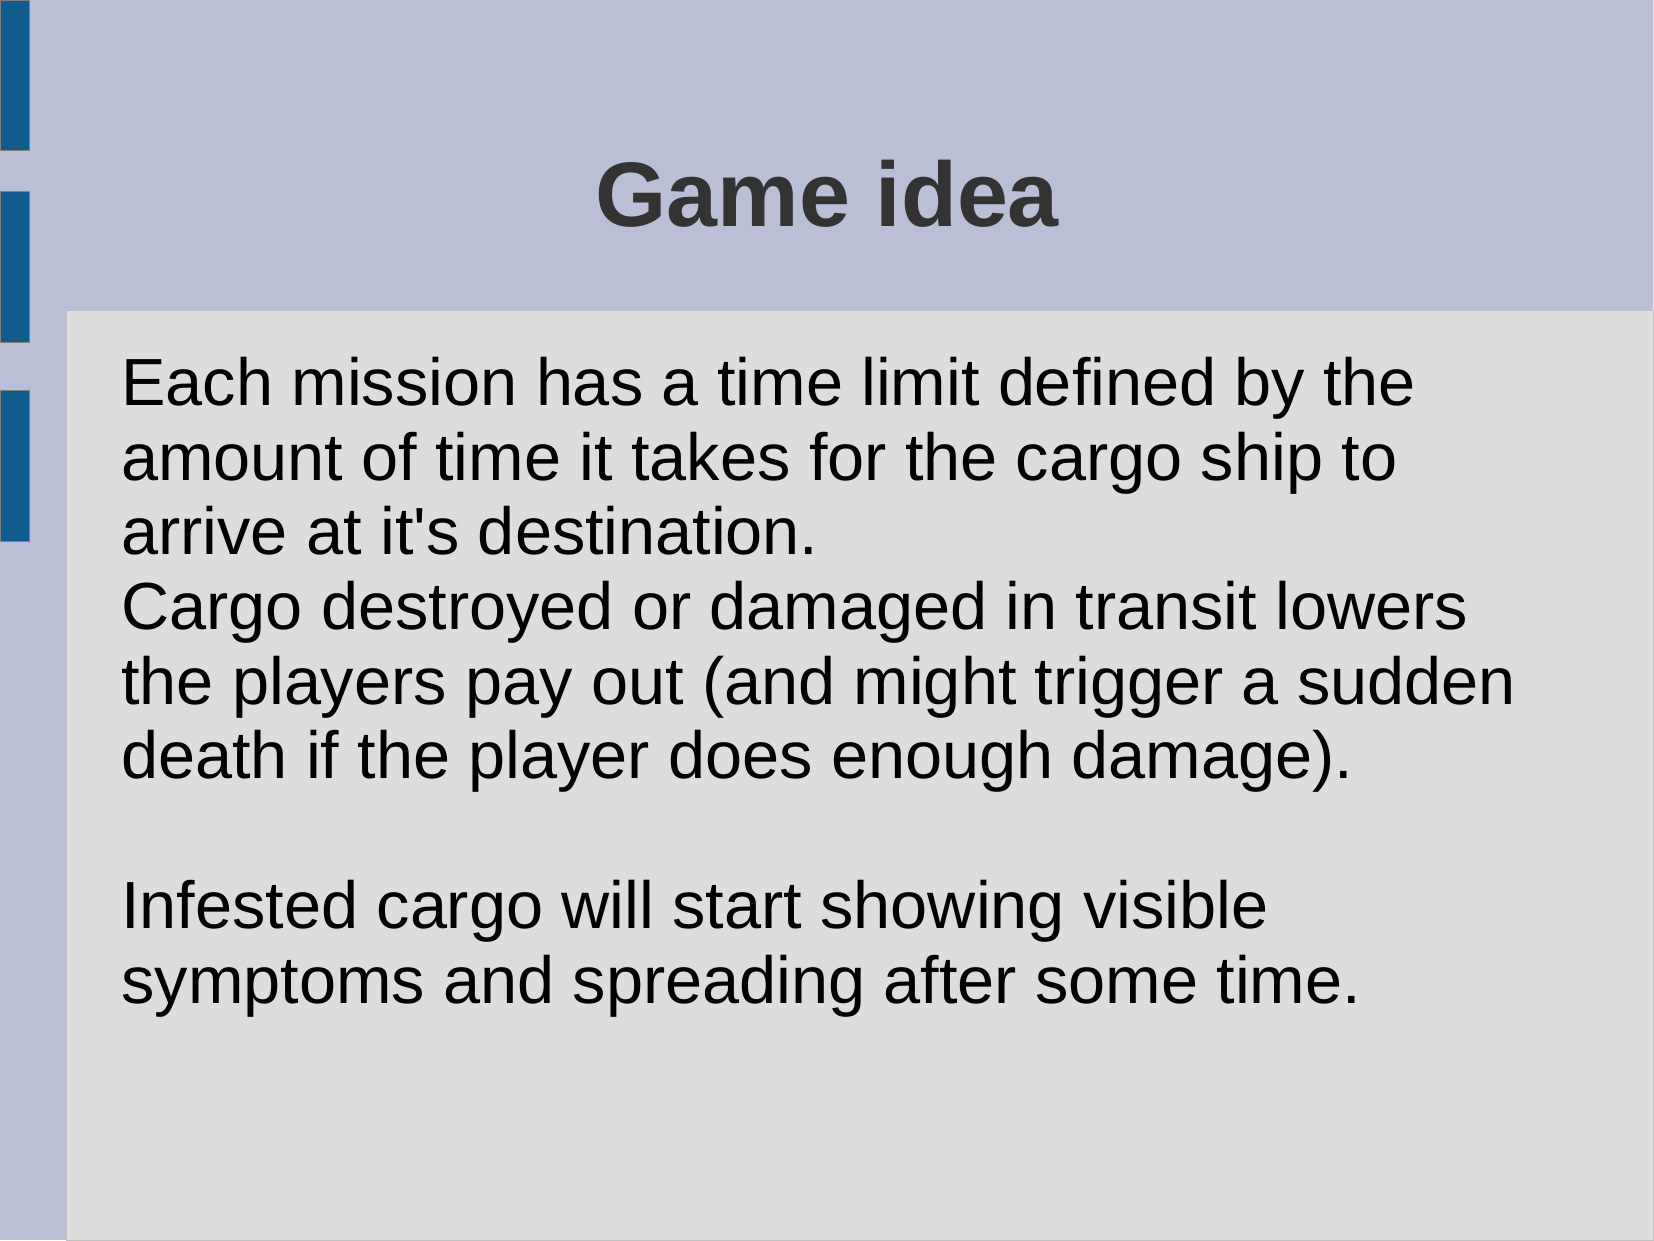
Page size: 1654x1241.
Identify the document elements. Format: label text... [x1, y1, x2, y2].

list Each mission has a time limit defined by the amount of time it takes for the cargo ship to arrive at it's destination. Cargo destroyed or damaged in transit lowers the players pay out (and might trigger a sudden death if the player does enough damage). Infested cargo will start showing visible symptoms and spreading after some time. [121, 344, 1534, 1064]
title Game idea [121, 91, 1534, 299]
